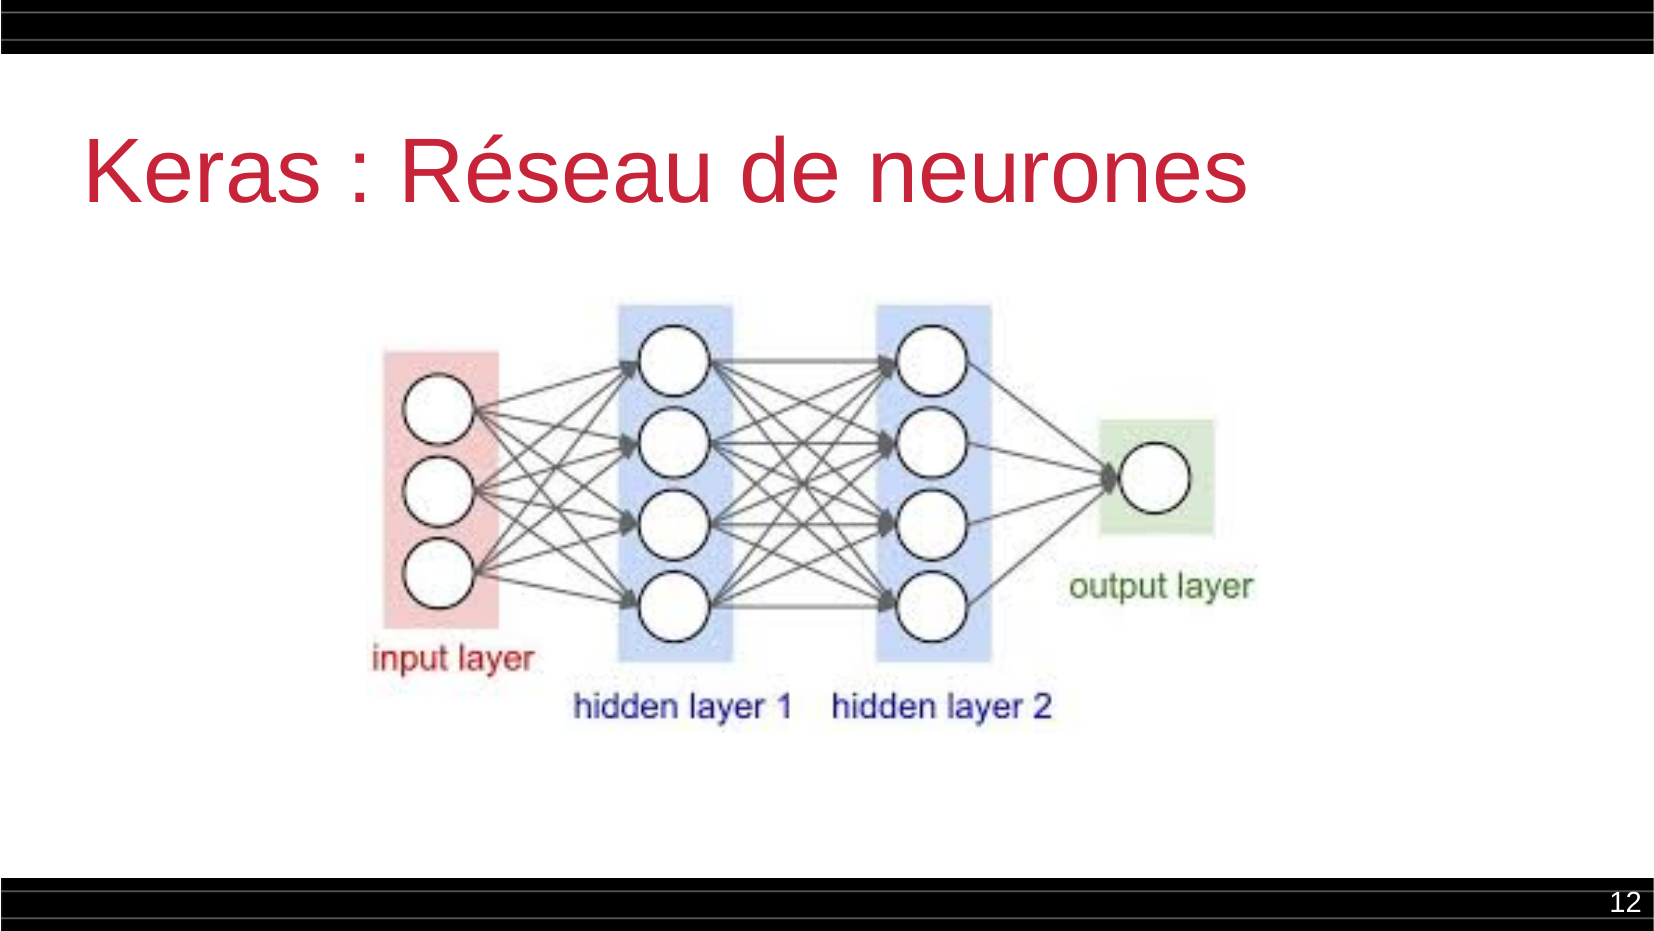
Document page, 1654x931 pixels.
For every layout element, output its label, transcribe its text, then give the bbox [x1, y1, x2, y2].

picture [1, 878, 1654, 931]
title Keras : Réseau de neurones [82, 92, 1571, 249]
picture [366, 295, 1261, 733]
picture [1, 0, 1654, 54]
